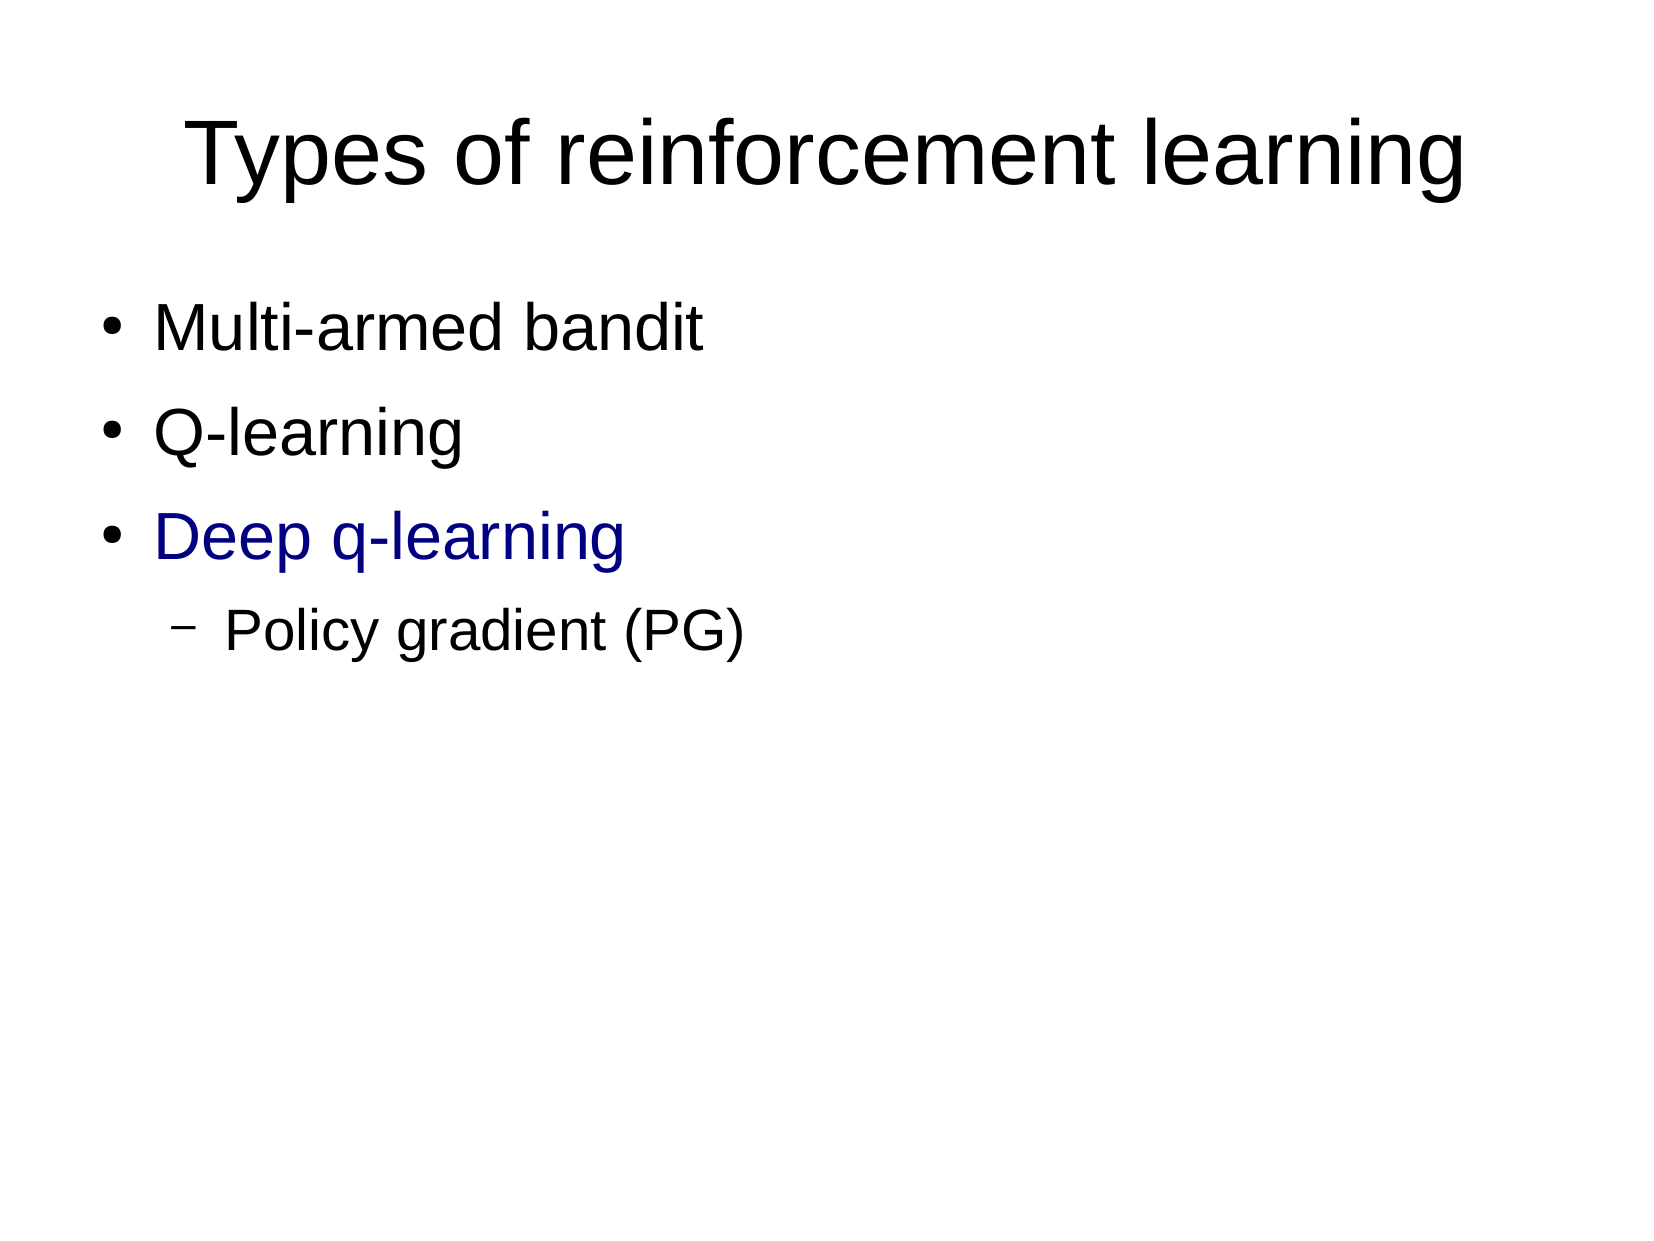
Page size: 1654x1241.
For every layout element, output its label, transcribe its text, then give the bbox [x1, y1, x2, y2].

title Types of reinforcement learning [82, 49, 1571, 257]
list Multi-armed bandit Q-learning Deep q-learning Policy gradient (PG) [82, 290, 1571, 1010]
